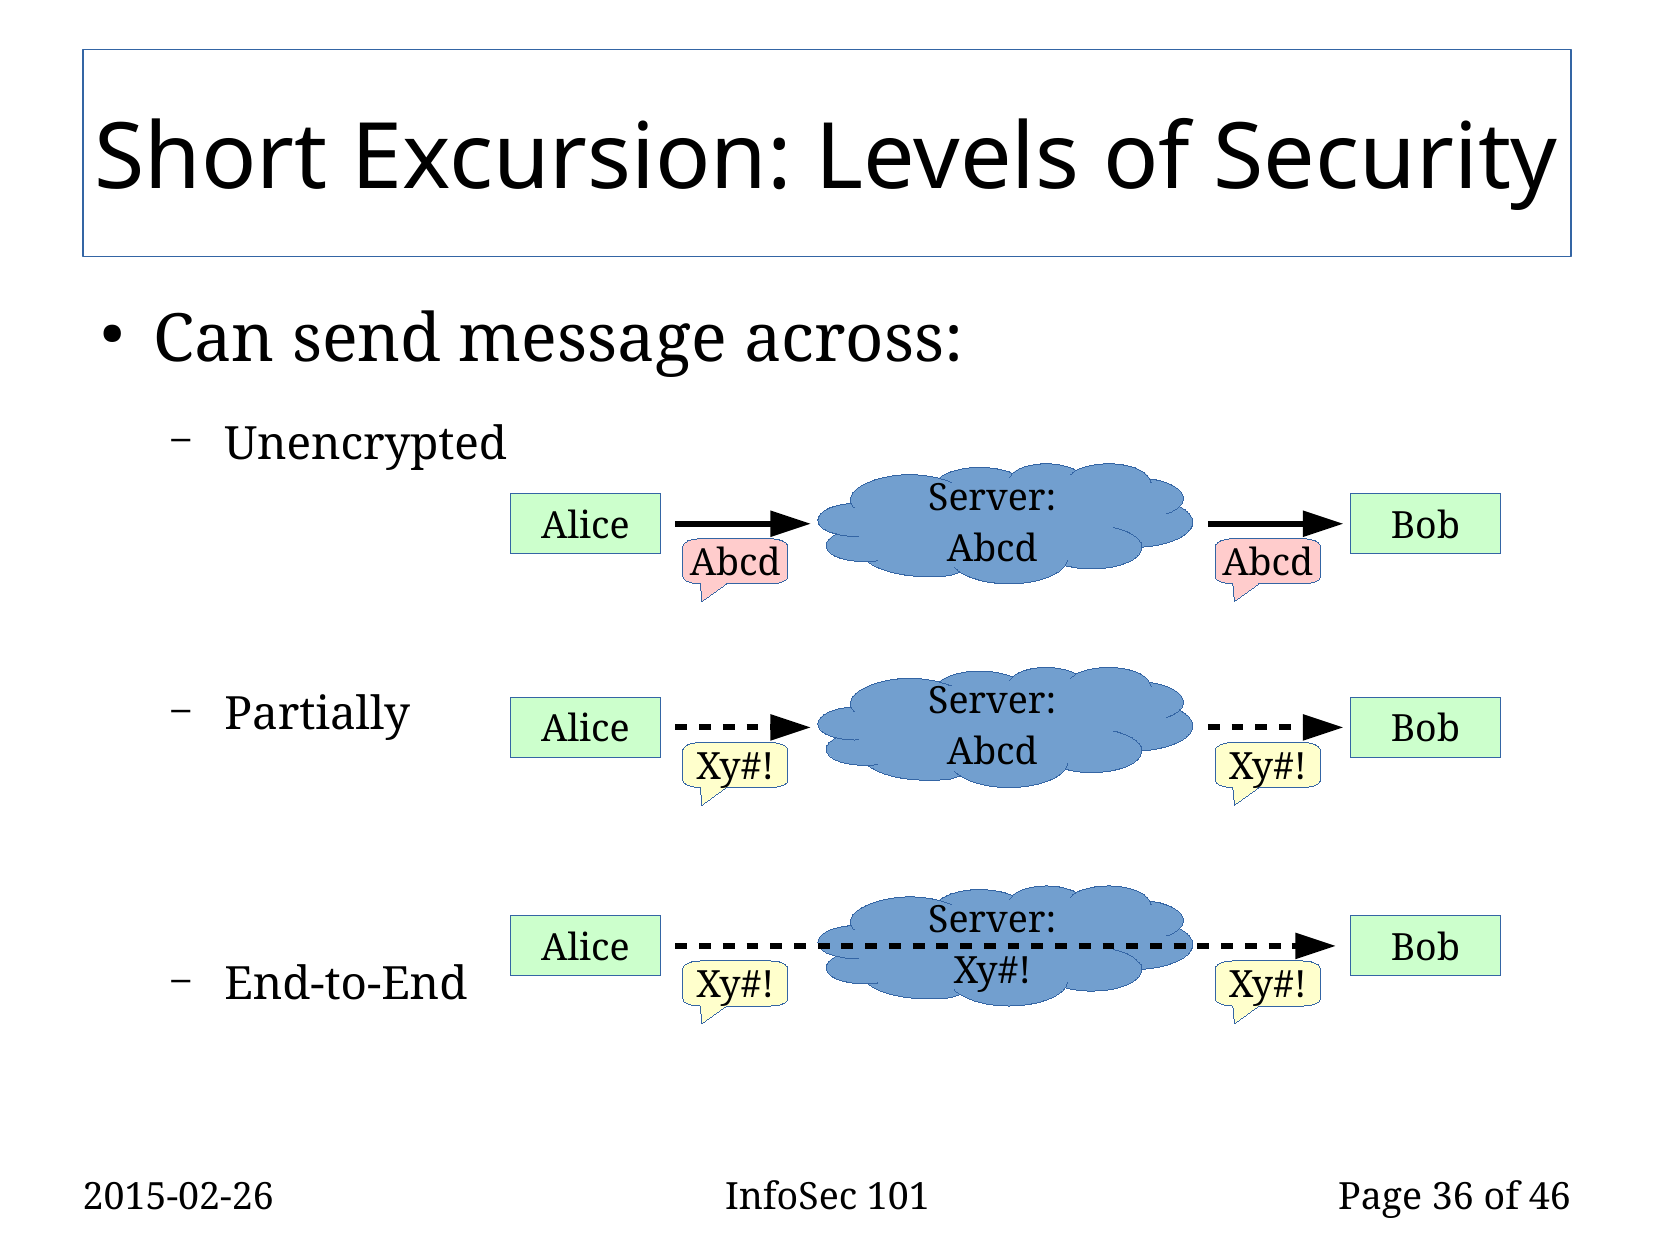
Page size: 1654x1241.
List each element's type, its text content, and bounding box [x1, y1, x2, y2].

text_box Xy#! [1215, 742, 1321, 806]
text_box Bob [1350, 697, 1501, 758]
text_box Server: Abcd [817, 463, 1193, 584]
text_box Alice [510, 915, 661, 976]
text_box Alice [510, 697, 661, 758]
list Can send message across: Unencrypted Partially End-to-End [82, 290, 1571, 1126]
title Short Excursion: Levels of Security [82, 49, 1571, 257]
text_box Abcd [682, 538, 788, 602]
text_box Xy#! [1215, 960, 1321, 1024]
text_box Bob [1350, 915, 1501, 976]
text_box Xy#! [682, 742, 788, 806]
text_box Server: Xy#! [817, 885, 1193, 1007]
text_box Abcd [1215, 538, 1321, 602]
text_box Bob [1350, 493, 1501, 554]
text_box Xy#! [682, 960, 788, 1024]
text_box Server: Abcd [817, 667, 1193, 788]
text_box Alice [510, 493, 661, 554]
